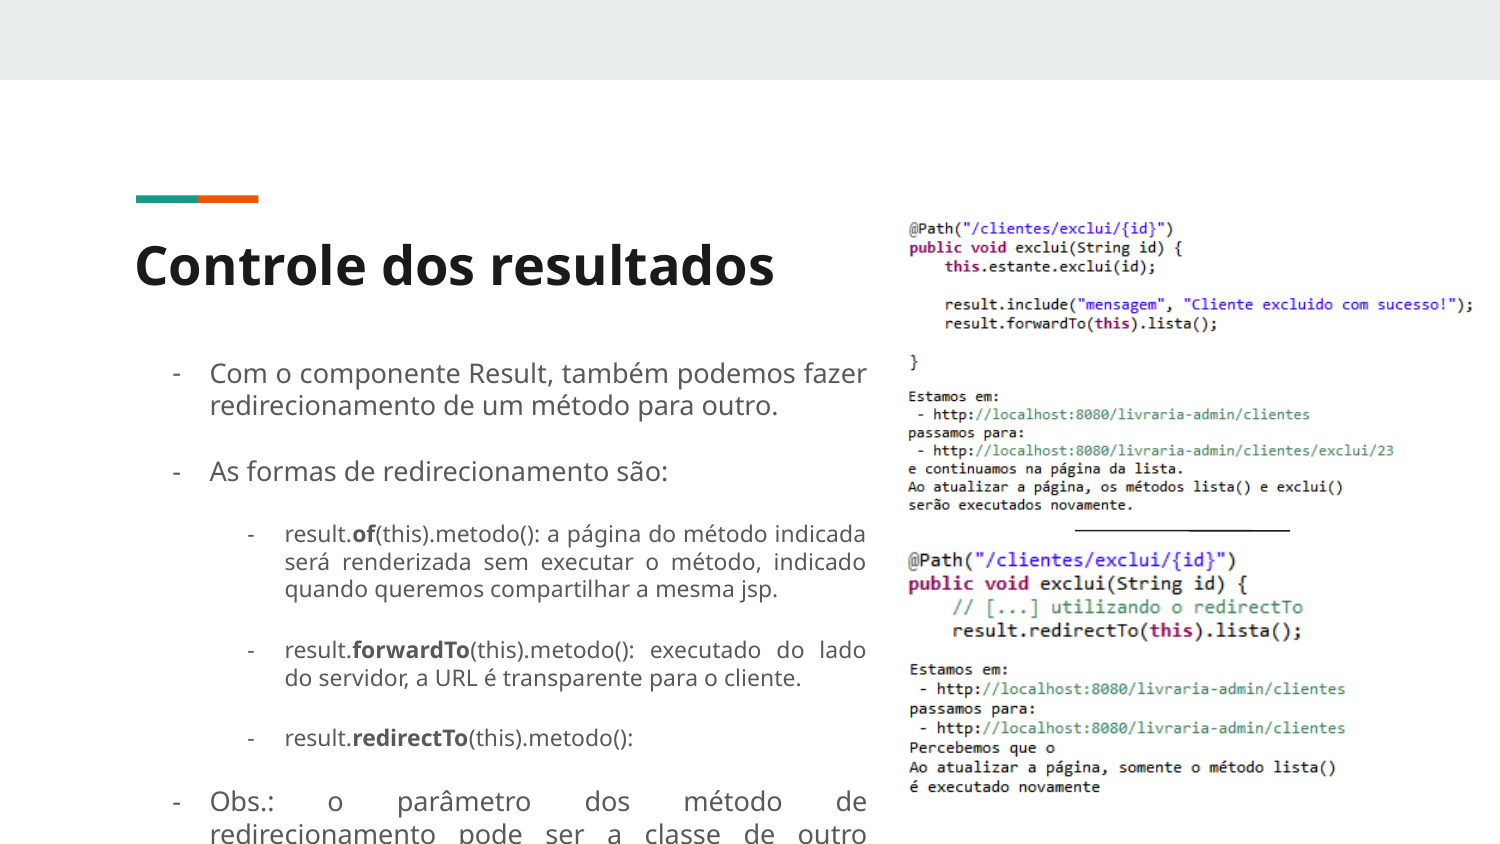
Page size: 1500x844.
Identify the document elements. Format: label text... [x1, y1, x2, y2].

list Com o componente Result, também podemos fazer redirecionamento de um método para outro. As formas de redirecionamento são: result.of(this).metodo(): a página do método indicada será renderizada sem executar o método, indicado quando queremos compartilhar a mesma jsp. result.forwardTo(this).metodo(): executado do lado do servidor, a URL é transparente para o cliente. result.redirectTo(this).metodo(): Obs.: o parâmetro dos método de redirecionamento pode ser a classe de outro controller. ex.: HomeController.class [119, 341, 883, 712]
picture [907, 216, 1483, 523]
picture [907, 543, 1355, 800]
title Controle dos resultados [119, 216, 907, 305]
